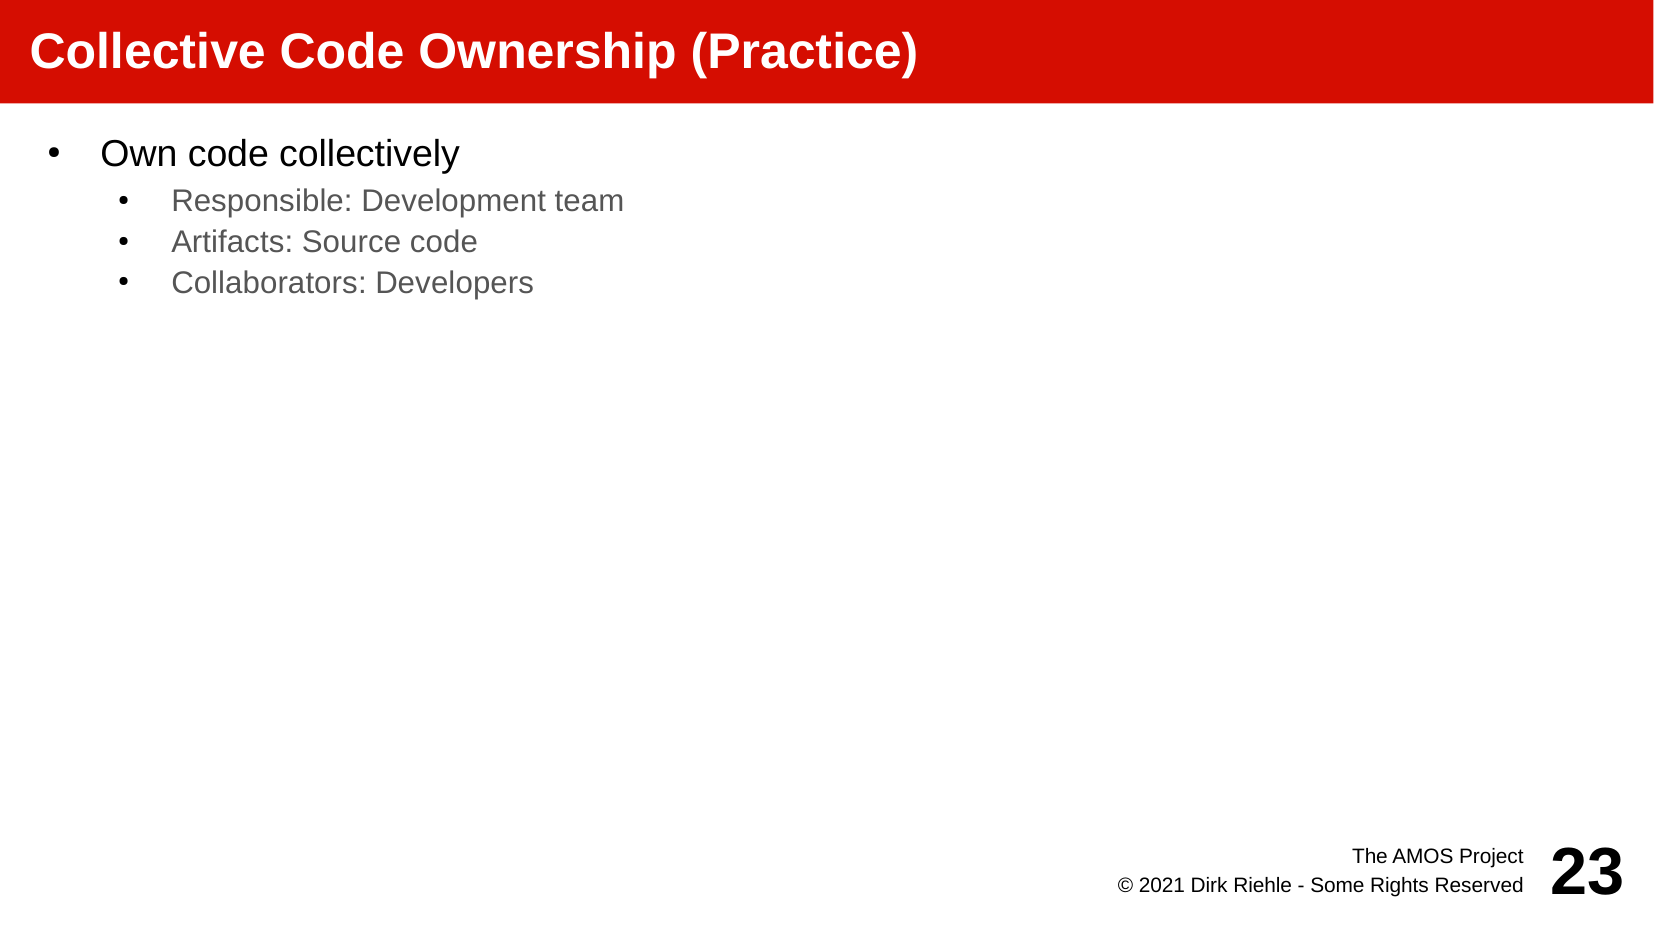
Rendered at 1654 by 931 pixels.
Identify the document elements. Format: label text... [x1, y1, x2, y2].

list Own code collectively Responsible: Development team Artifacts: Source code Collaborators: Developers [29, 132, 1625, 813]
title Collective Code Ownership (Practice) [0, 0, 1654, 104]
